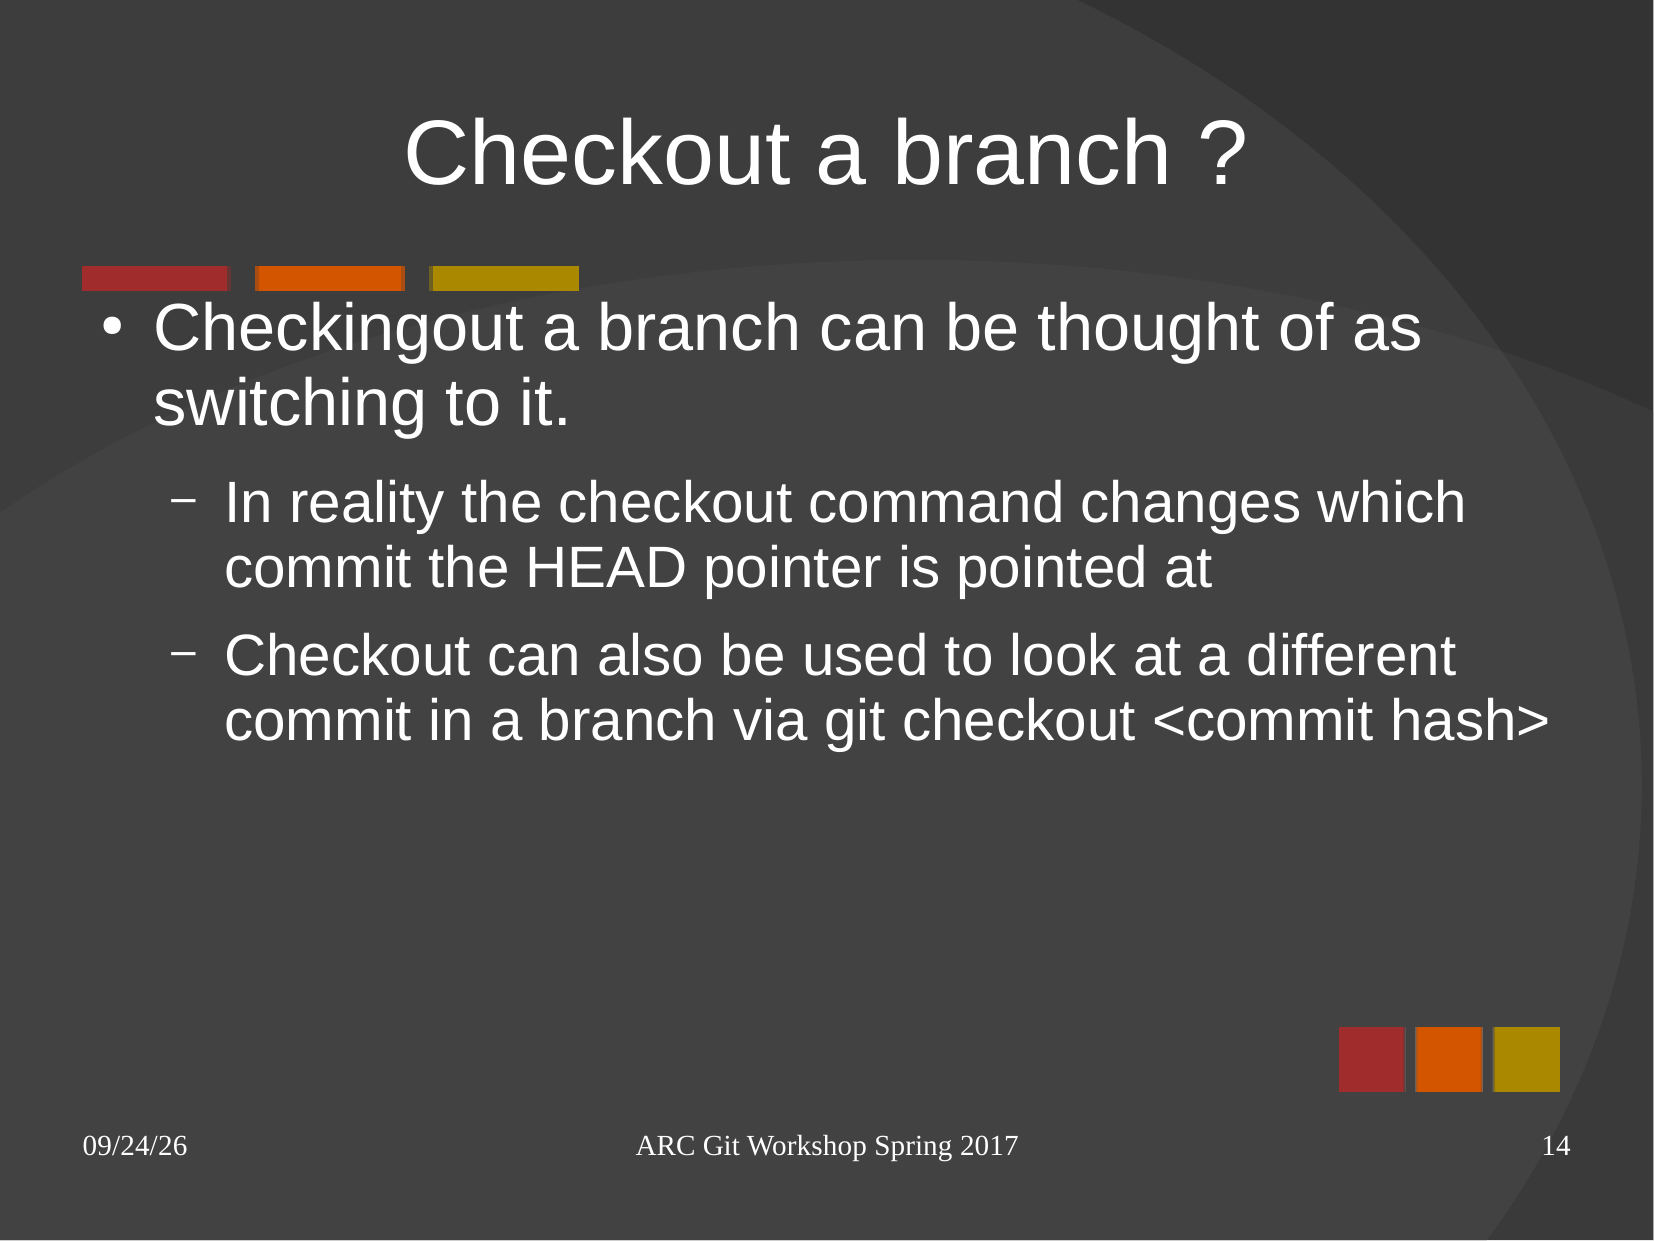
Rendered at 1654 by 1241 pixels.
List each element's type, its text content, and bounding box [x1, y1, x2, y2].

picture [1339, 1027, 1560, 1092]
picture [82, 266, 579, 290]
list Checkingout a branch can be thought of as switching to it. In reality the checkout command changes which commit the HEAD pointer is pointed at Checkout can also be used to look at a different commit in a branch via git checkout <commit hash> [82, 290, 1571, 1010]
title Checkout a branch ? [82, 49, 1571, 257]
